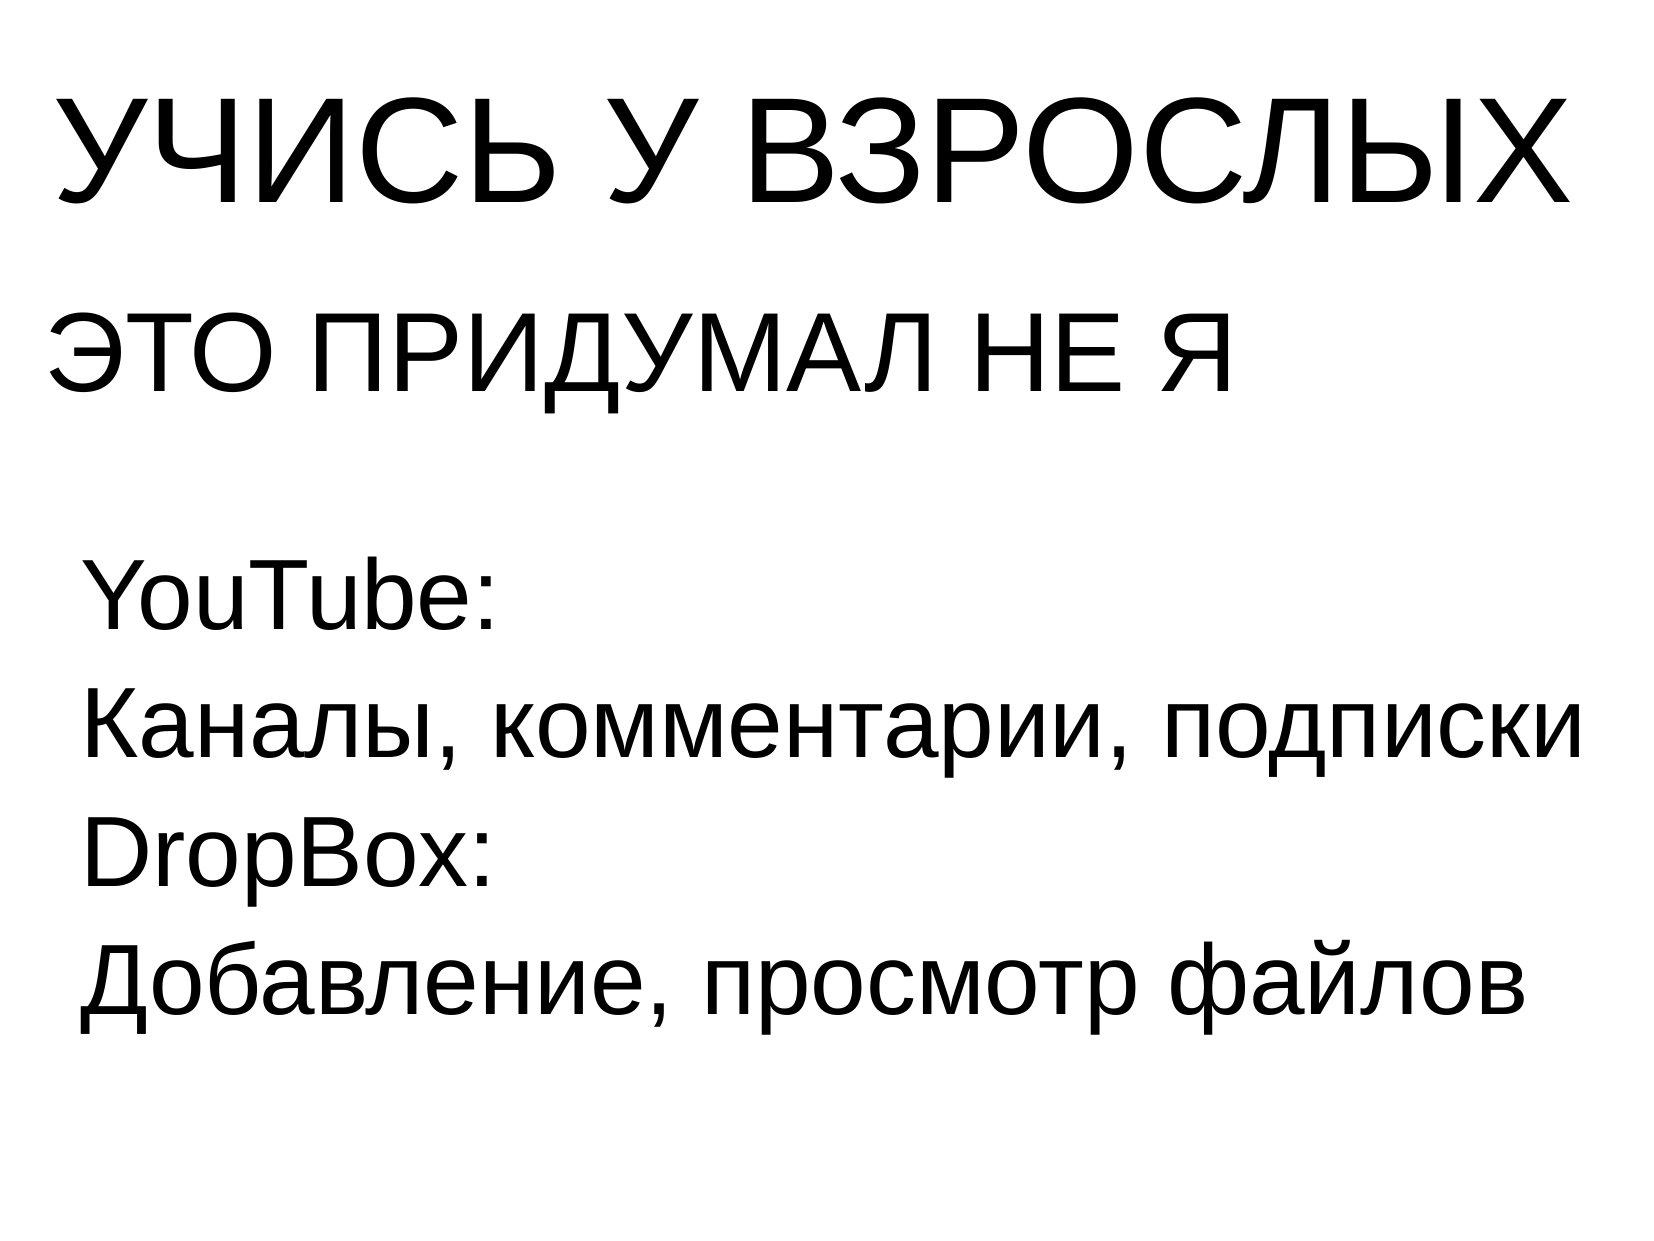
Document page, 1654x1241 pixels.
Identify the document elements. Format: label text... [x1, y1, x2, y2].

title УЧИСЬ У ВЗРОСЛЫХ [52, 67, 1575, 263]
text_box ЭТО ПРИДУМАЛ НЕ Я YouTube: Каналы, комментарии, подписки DropBox: Добавление, просмотр файлов [30, 263, 1636, 1241]
